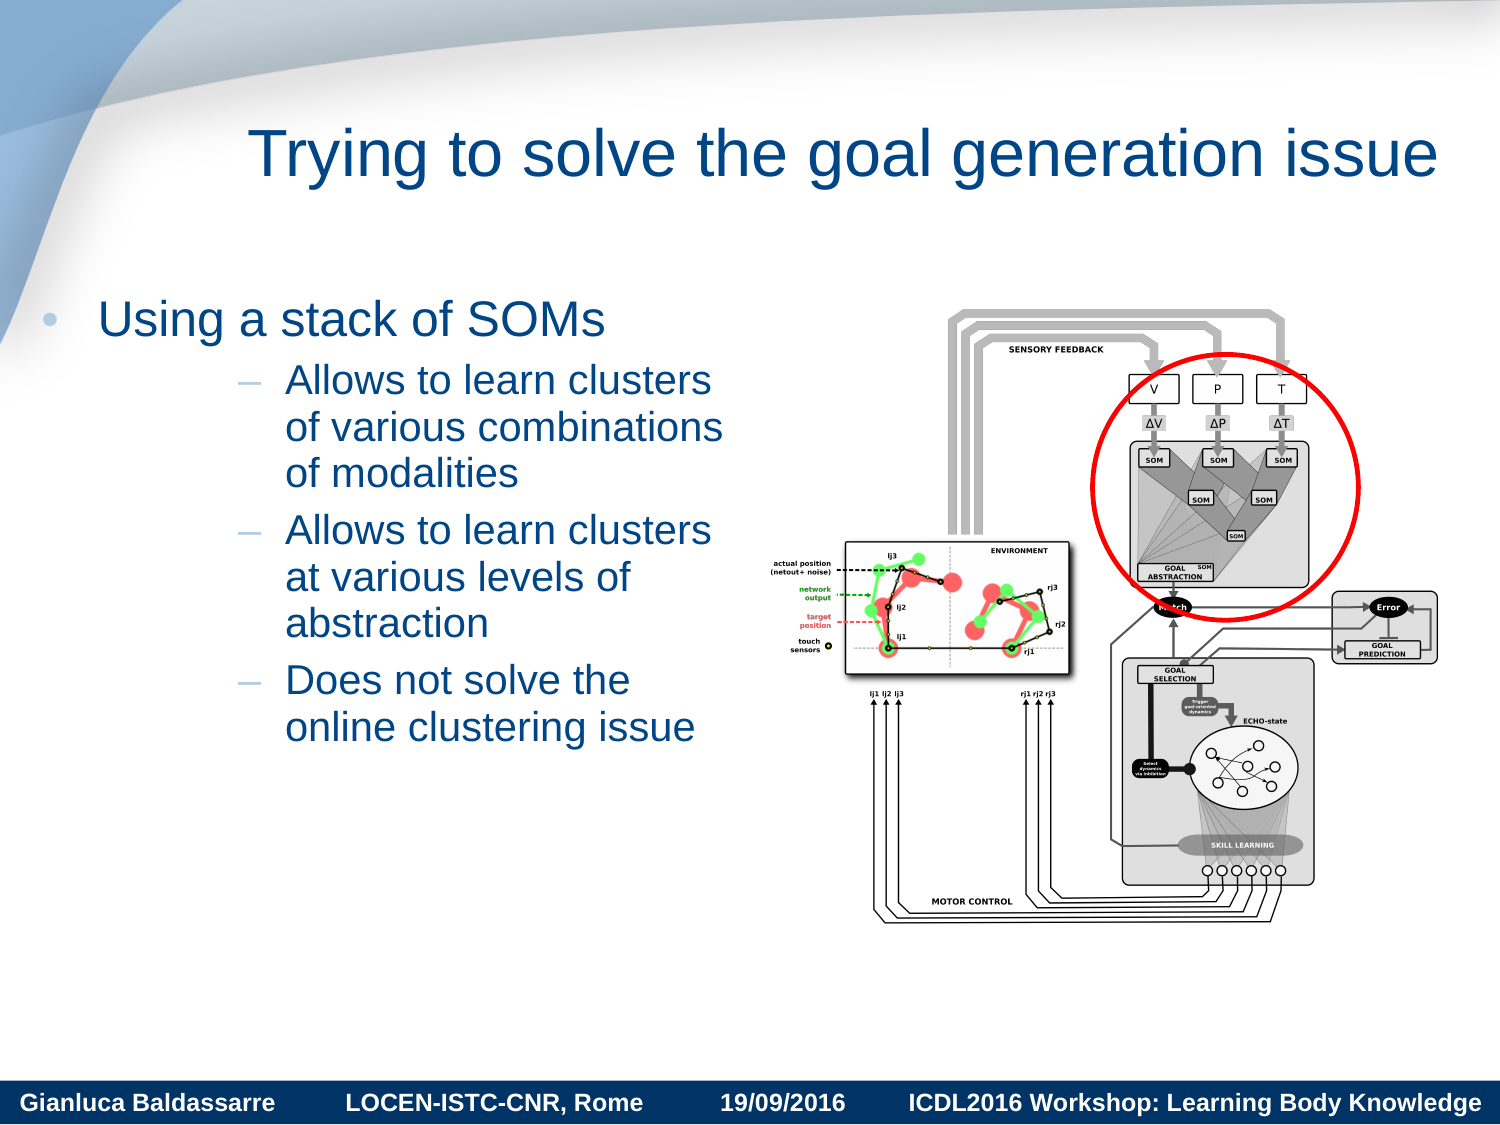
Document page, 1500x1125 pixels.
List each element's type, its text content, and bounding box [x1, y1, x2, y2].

title Trying to solve the goal generation issue [88, 100, 1441, 206]
list Using a stack of SOMs Allows to learn clusters of various combinations of modalities Allows to learn clusters at various levels of abstraction Does not solve the online clustering issue [41, 290, 728, 944]
picture [0, 0, 1500, 1080]
